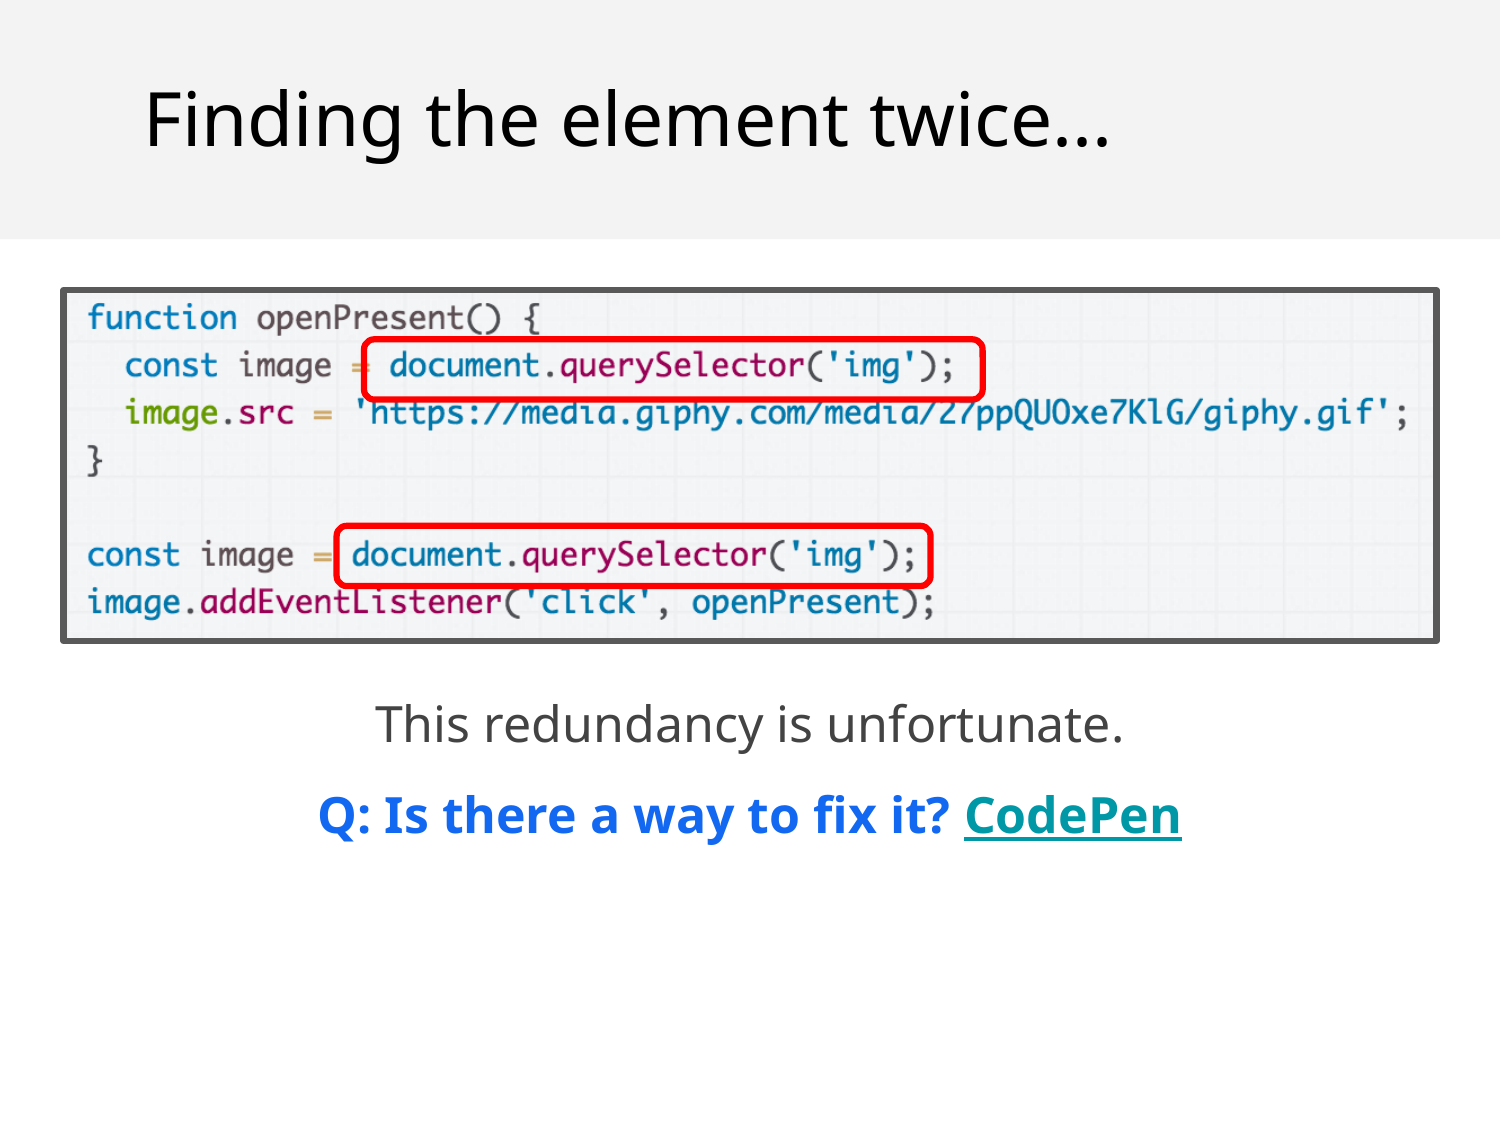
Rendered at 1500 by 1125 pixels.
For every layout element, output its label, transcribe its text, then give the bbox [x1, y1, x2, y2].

title Finding the element twice... [128, 56, 1372, 183]
list This redundancy is unfortunate. Q: Is there a way to fix it? CodePen [128, 668, 1372, 904]
picture [66, 293, 1434, 638]
